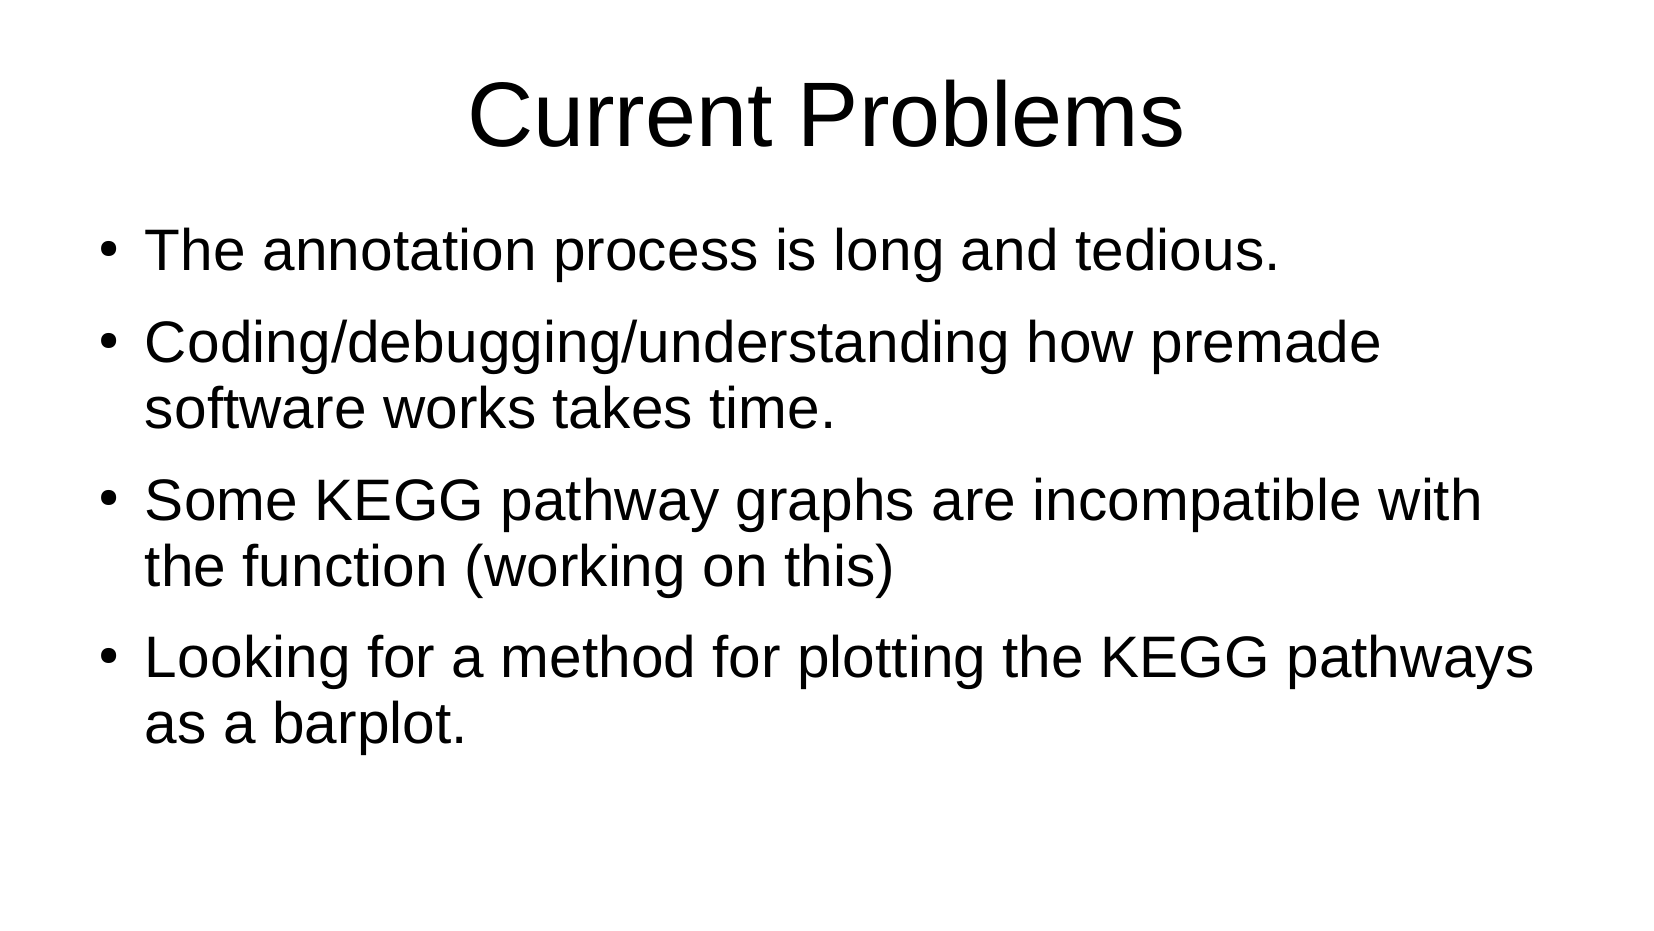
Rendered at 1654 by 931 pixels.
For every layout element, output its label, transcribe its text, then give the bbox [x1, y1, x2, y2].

title Current Problems [82, 37, 1571, 193]
list The annotation process is long and tedious. Coding/debugging/understanding how premade software works takes time. Some KEGG pathway graphs are incompatible with the function (working on this) Looking for a method for plotting the KEGG pathways as a barplot. [82, 217, 1571, 758]
